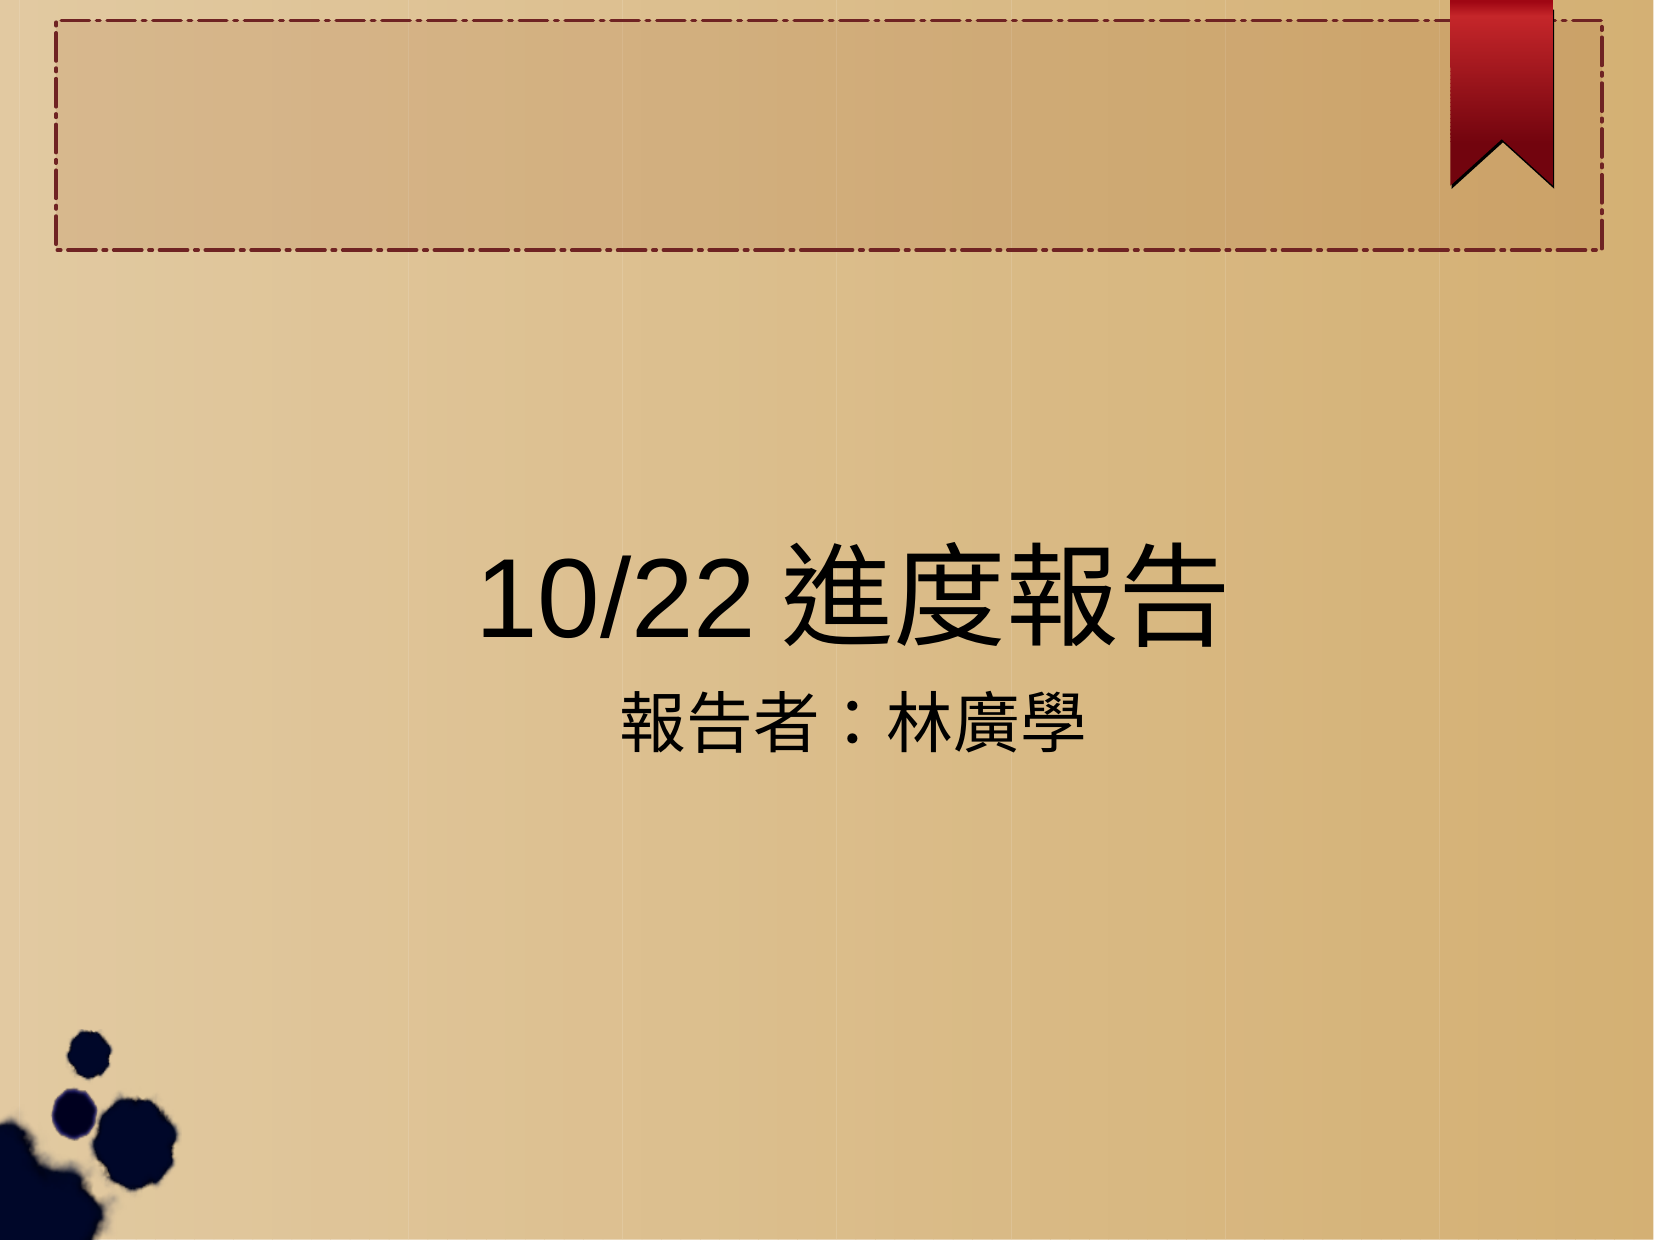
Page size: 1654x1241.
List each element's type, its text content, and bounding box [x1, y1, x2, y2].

subtitle 10/22進度報告 報告者：林廣學 [188, 150, 1518, 1123]
